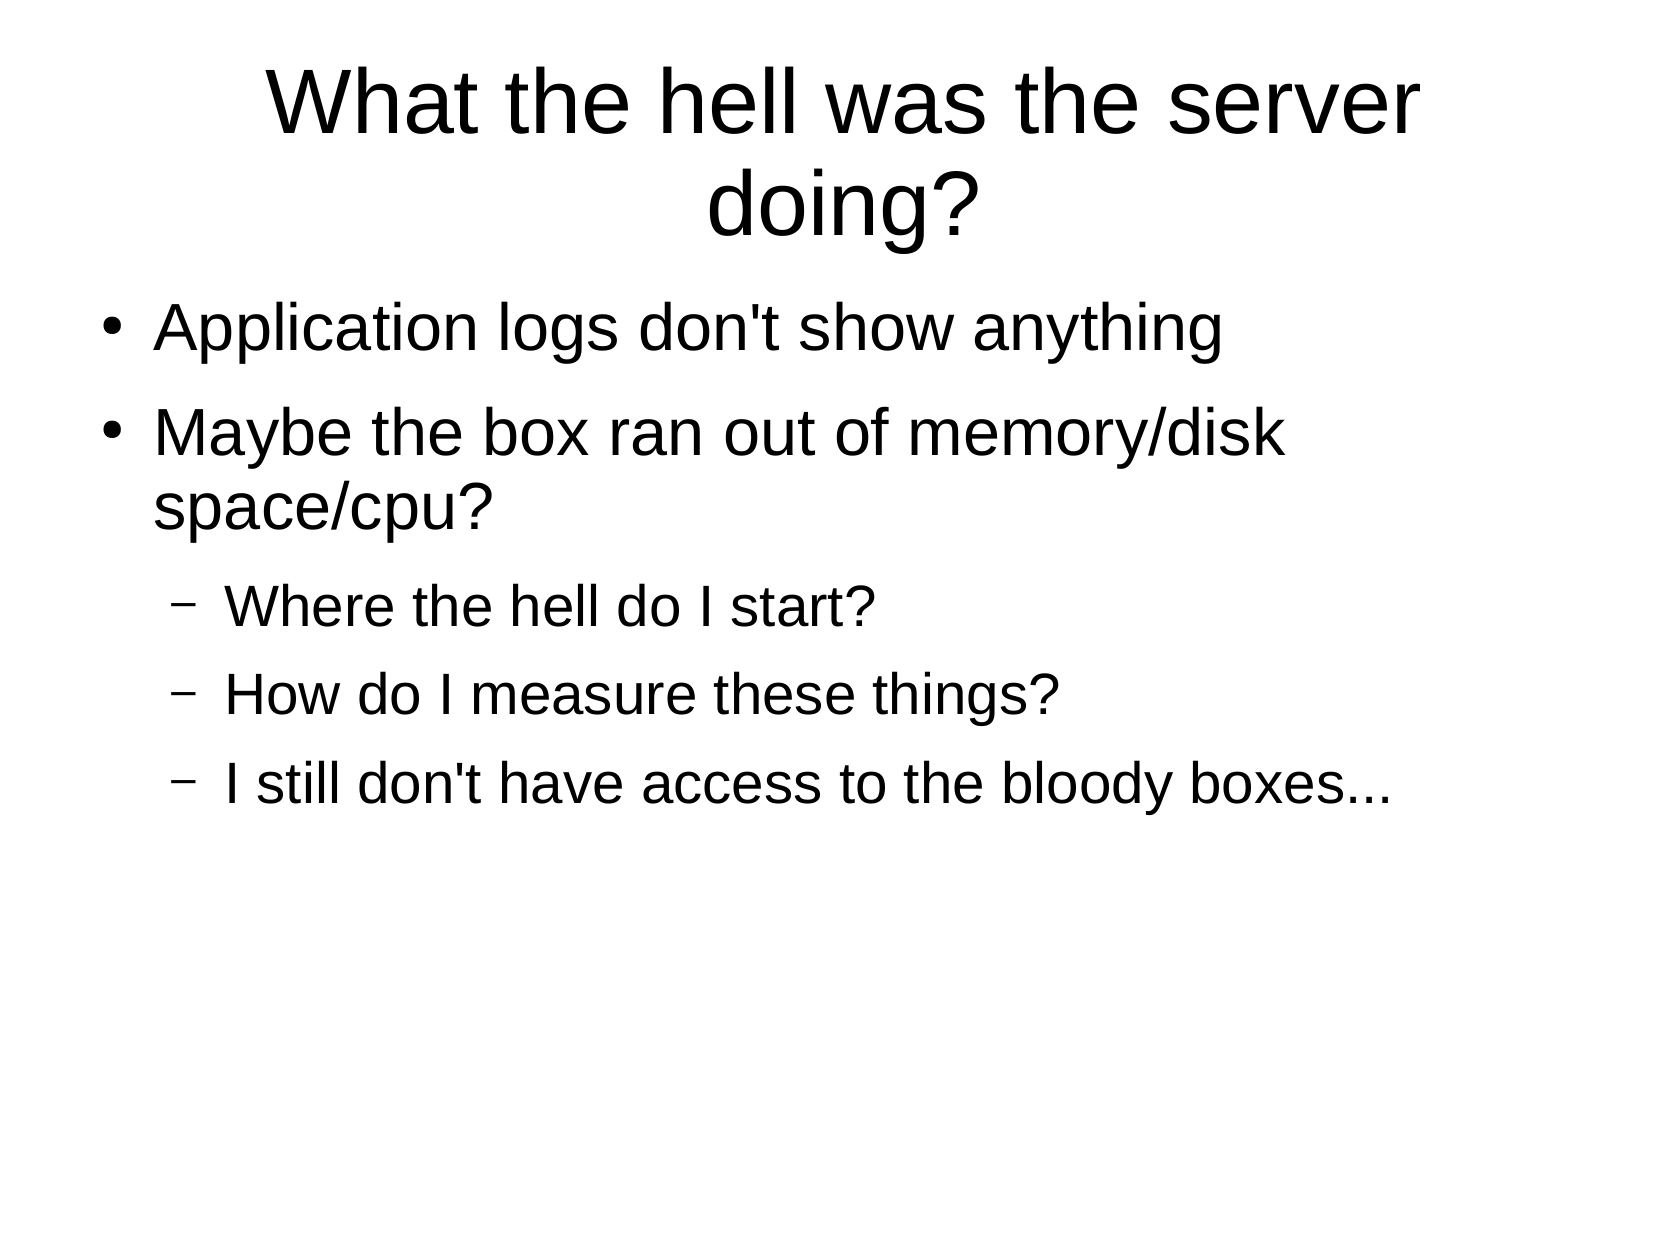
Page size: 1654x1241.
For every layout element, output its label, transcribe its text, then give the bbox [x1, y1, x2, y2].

title What the hell was the server doing? [82, 49, 1571, 257]
list Application logs don't show anything Maybe the box ran out of memory/disk space/cpu? Where the hell do I start? How do I measure these things? I still don't have access to the bloody boxes... [82, 290, 1571, 1010]
